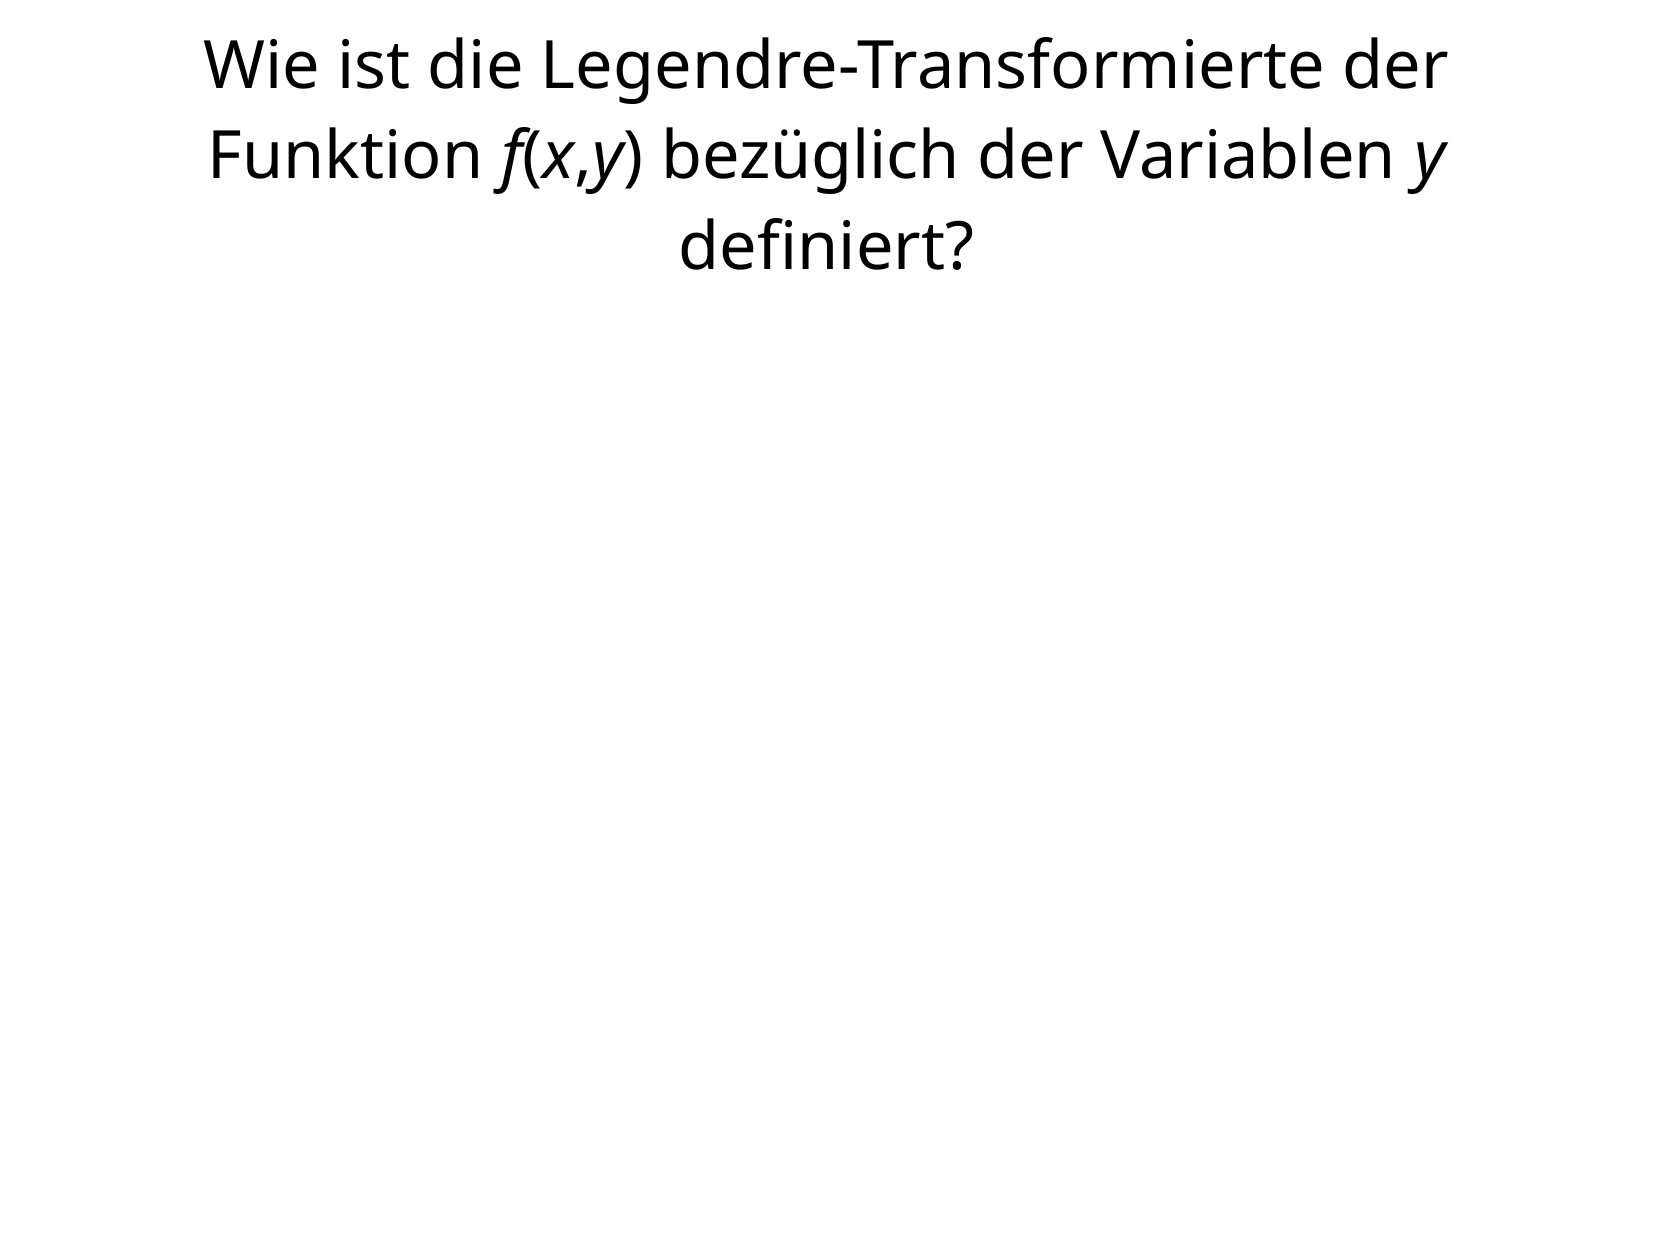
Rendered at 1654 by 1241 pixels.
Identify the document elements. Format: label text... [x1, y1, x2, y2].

title Wie ist die Legendre-Transformierte der Funktion f(x,y) bezüglich der Variablen y definiert? [82, 49, 1571, 257]
